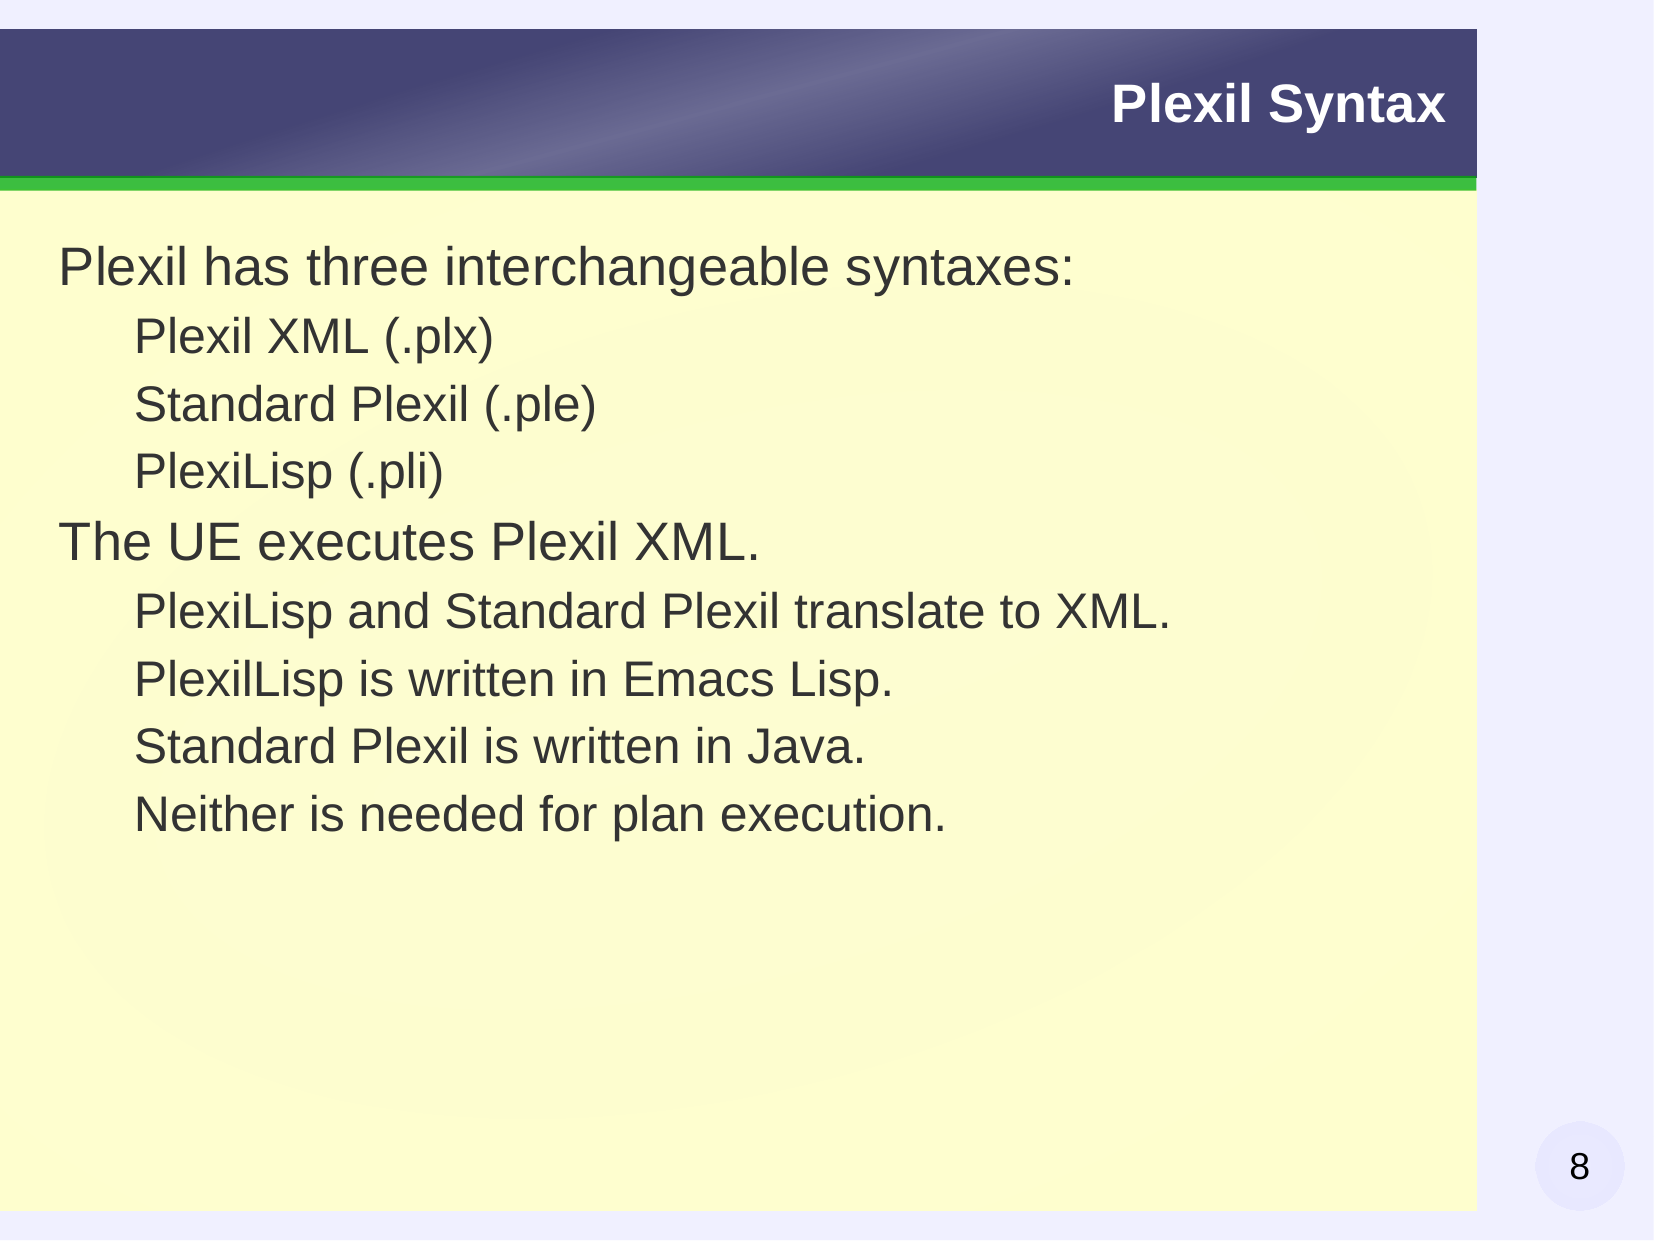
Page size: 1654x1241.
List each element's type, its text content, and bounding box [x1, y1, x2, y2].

title Plexil Syntax [29, 59, 1447, 148]
list Plexil has three interchangeable syntaxes: Plexil XML (.plx) Standard Plexil (.ple) PlexiLisp (.pli) The UE executes Plexil XML. PlexiLisp and Standard Plexil translate to XML. PlexilLisp is written in Emacs Lisp. Standard Plexil is written in Java. Neither is needed for plan execution. [59, 236, 1418, 1182]
